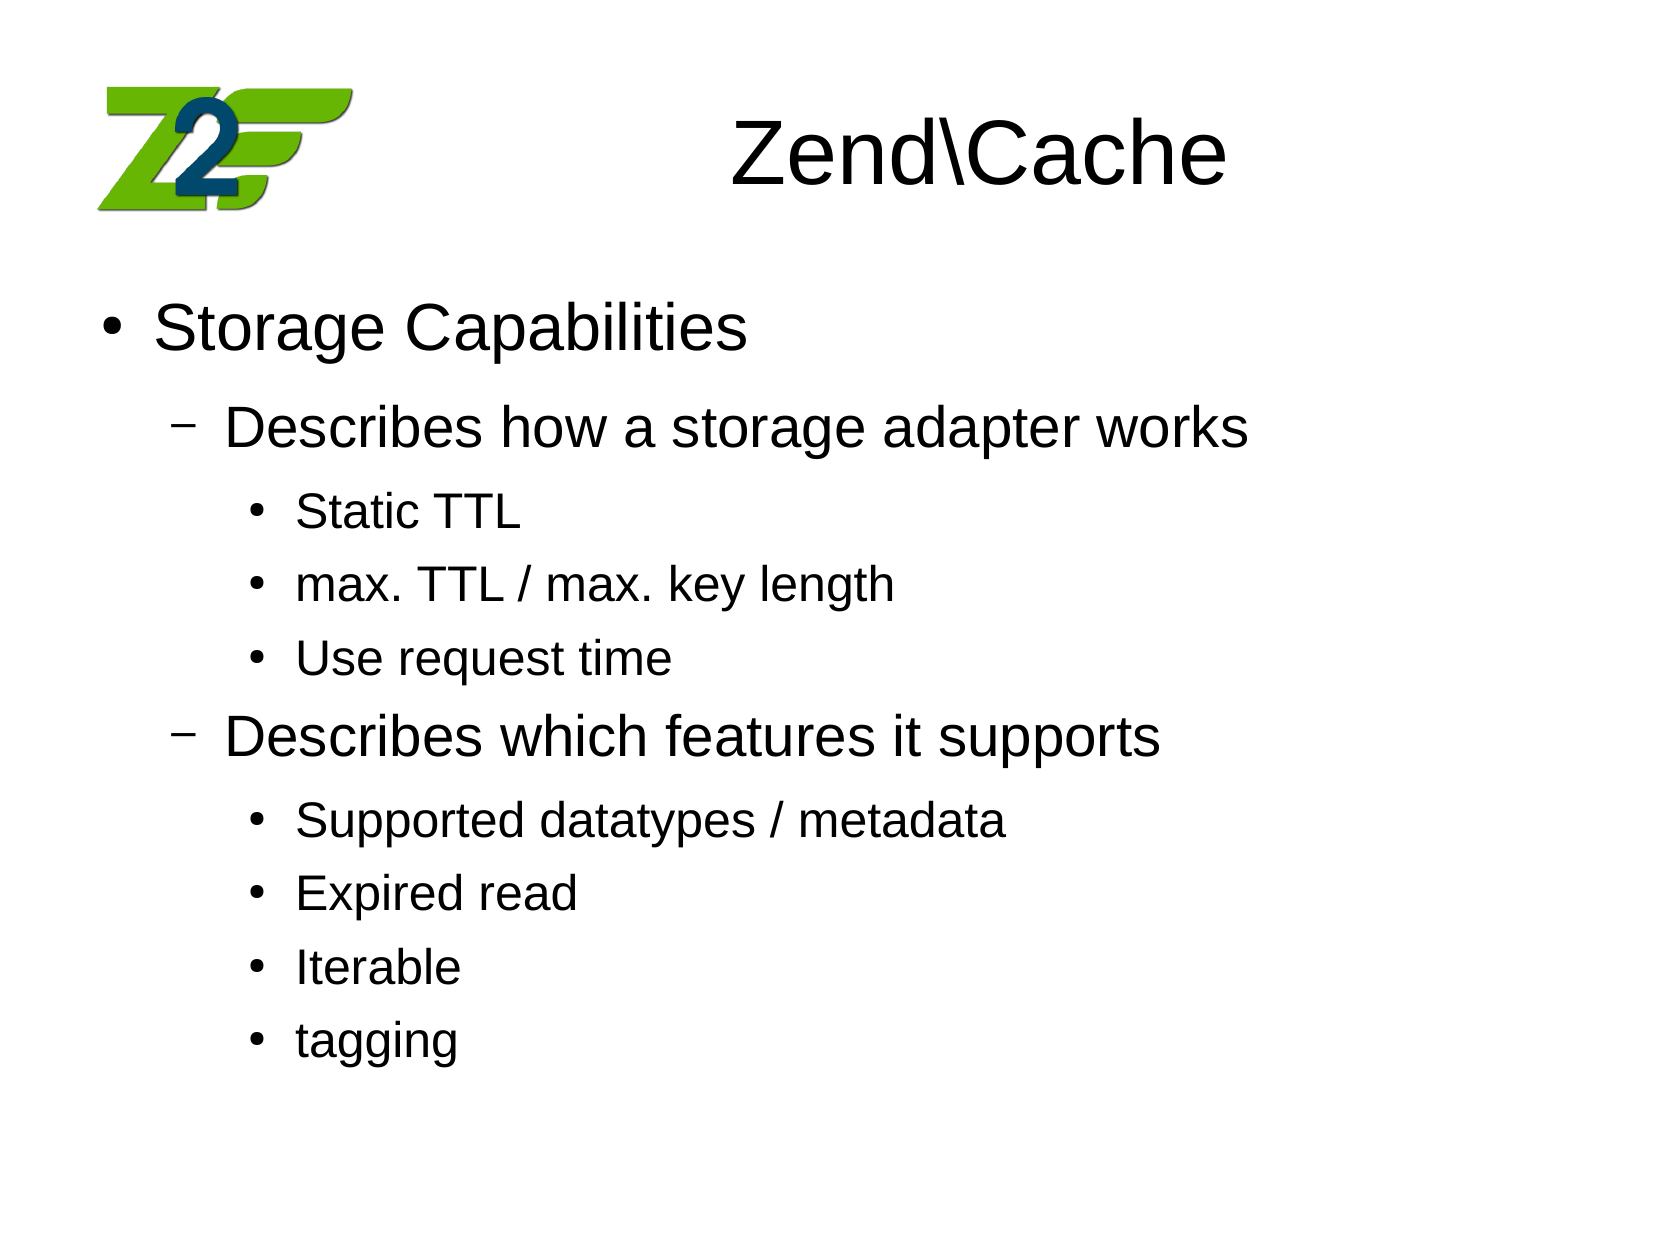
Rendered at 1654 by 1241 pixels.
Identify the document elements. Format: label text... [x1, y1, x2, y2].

list Storage Capabilities Describes how a storage adapter works Static TTL max. TTL / max. key length Use request time Describes which features it supports Supported datatypes / metadata Expired read Iterable tagging [82, 290, 1538, 1087]
title Zend\Cache [389, 49, 1571, 257]
picture [94, 82, 355, 213]
